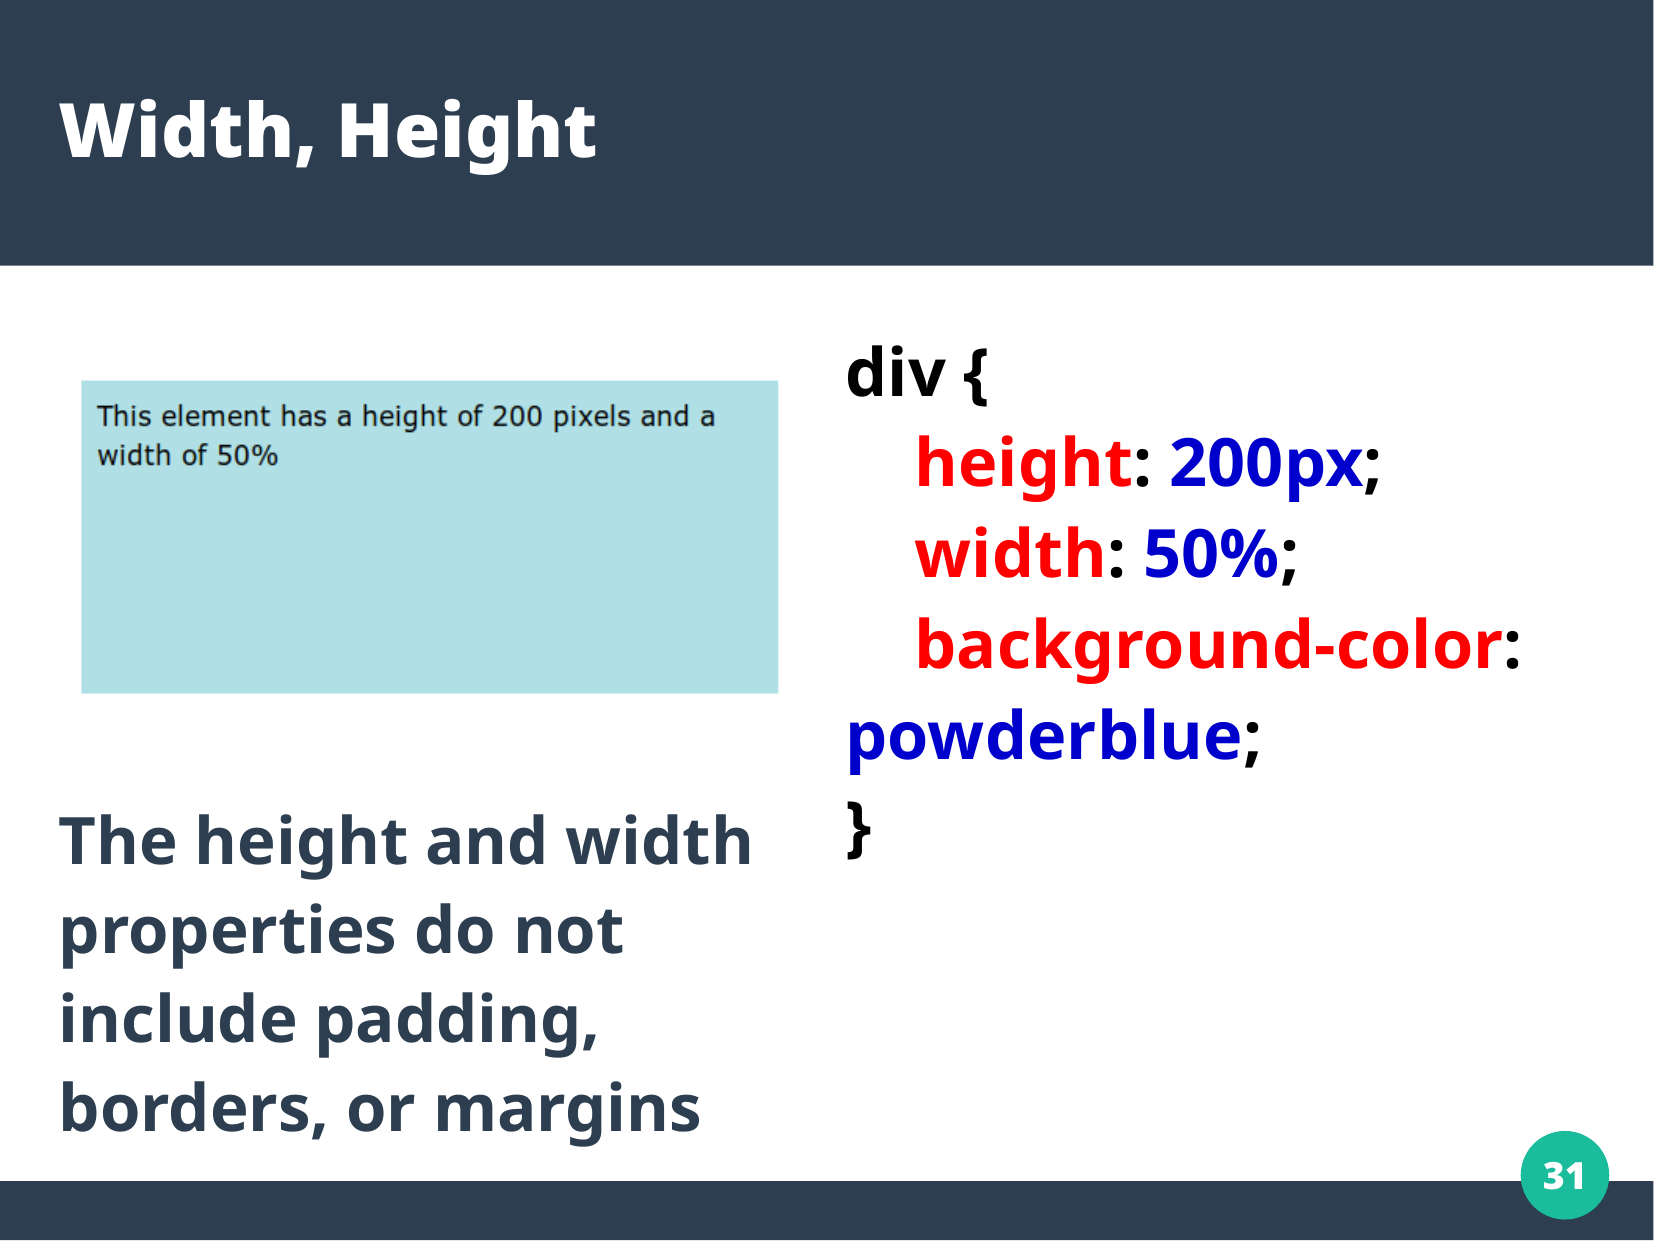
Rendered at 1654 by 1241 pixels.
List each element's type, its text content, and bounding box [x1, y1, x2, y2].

picture [66, 359, 802, 708]
list The height and width properties do not include padding, borders, or margins [59, 324, 809, 1152]
list div { height: 200px; width: 50%; background-color: powderblue; } [845, 324, 1596, 1152]
title Width, Height [59, 49, 1595, 207]
